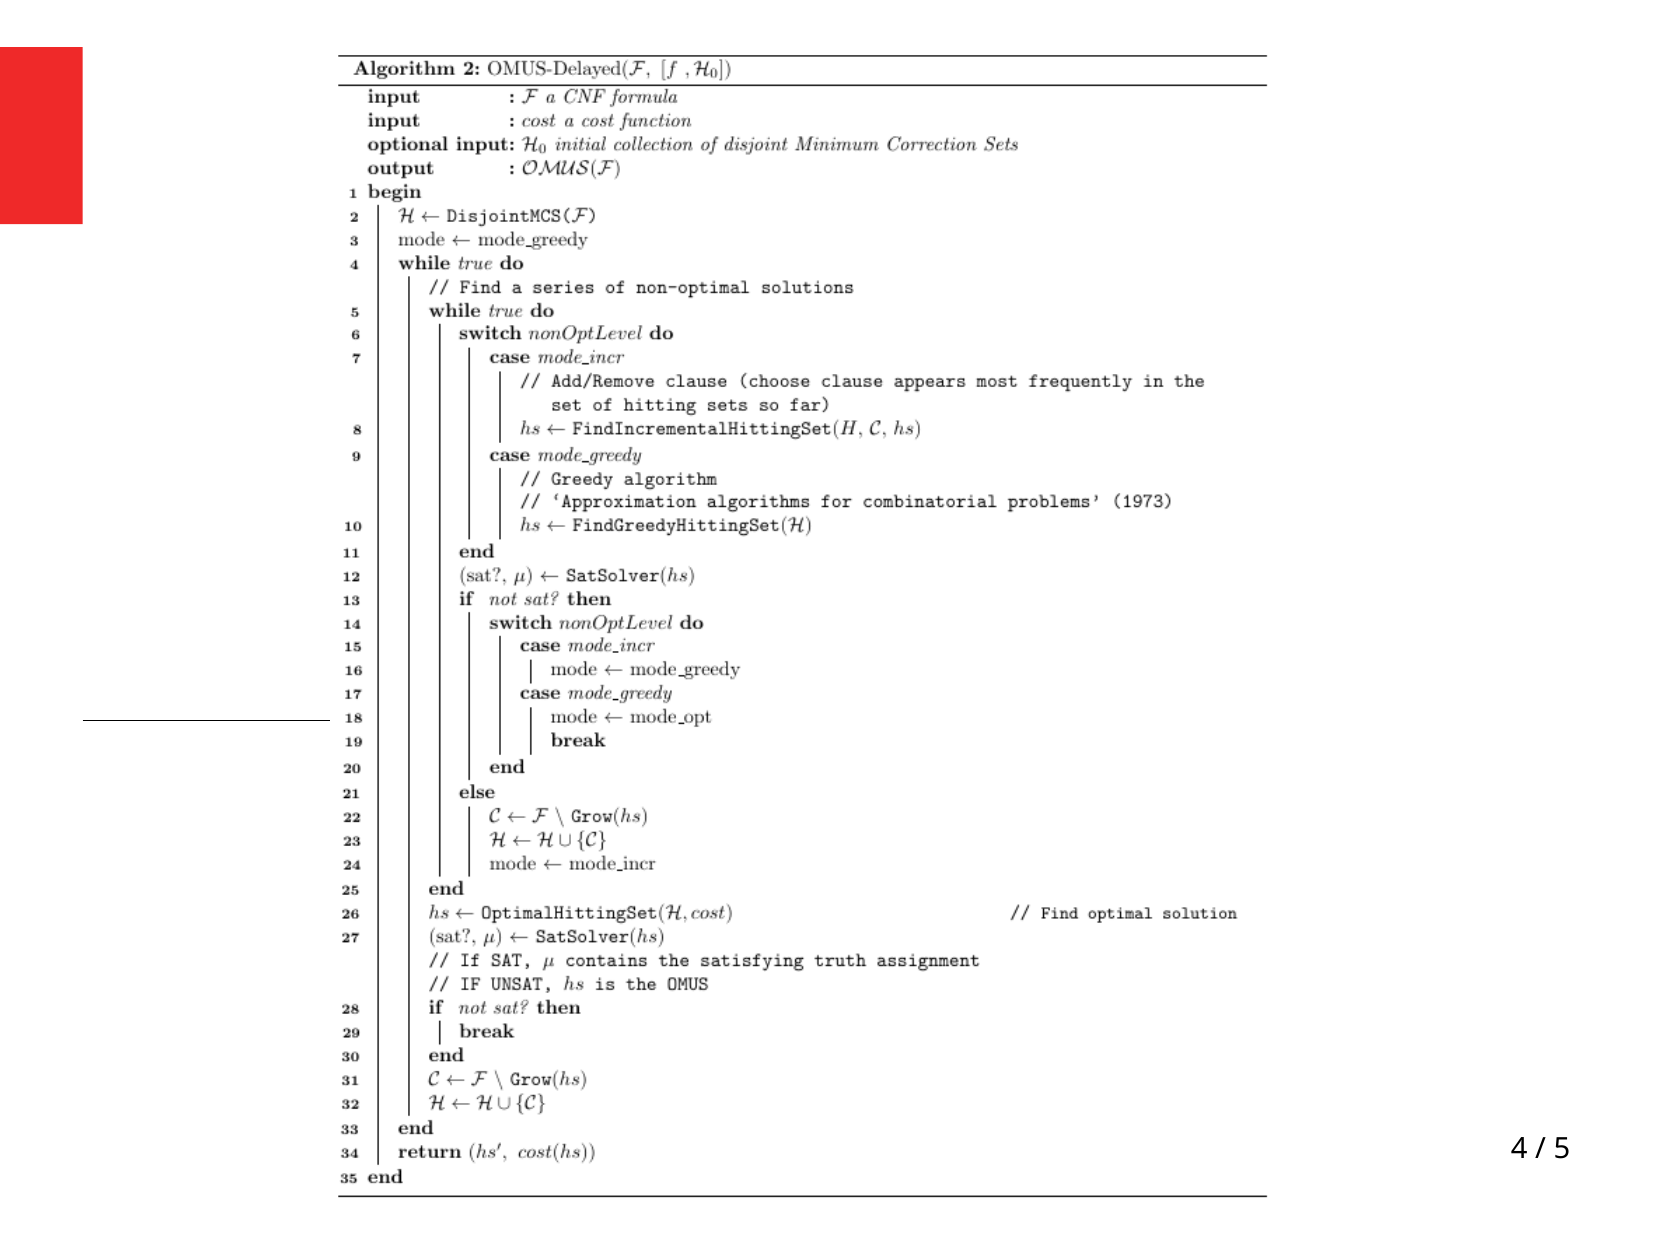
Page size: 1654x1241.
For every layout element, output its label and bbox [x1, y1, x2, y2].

picture [330, 47, 1312, 1221]
